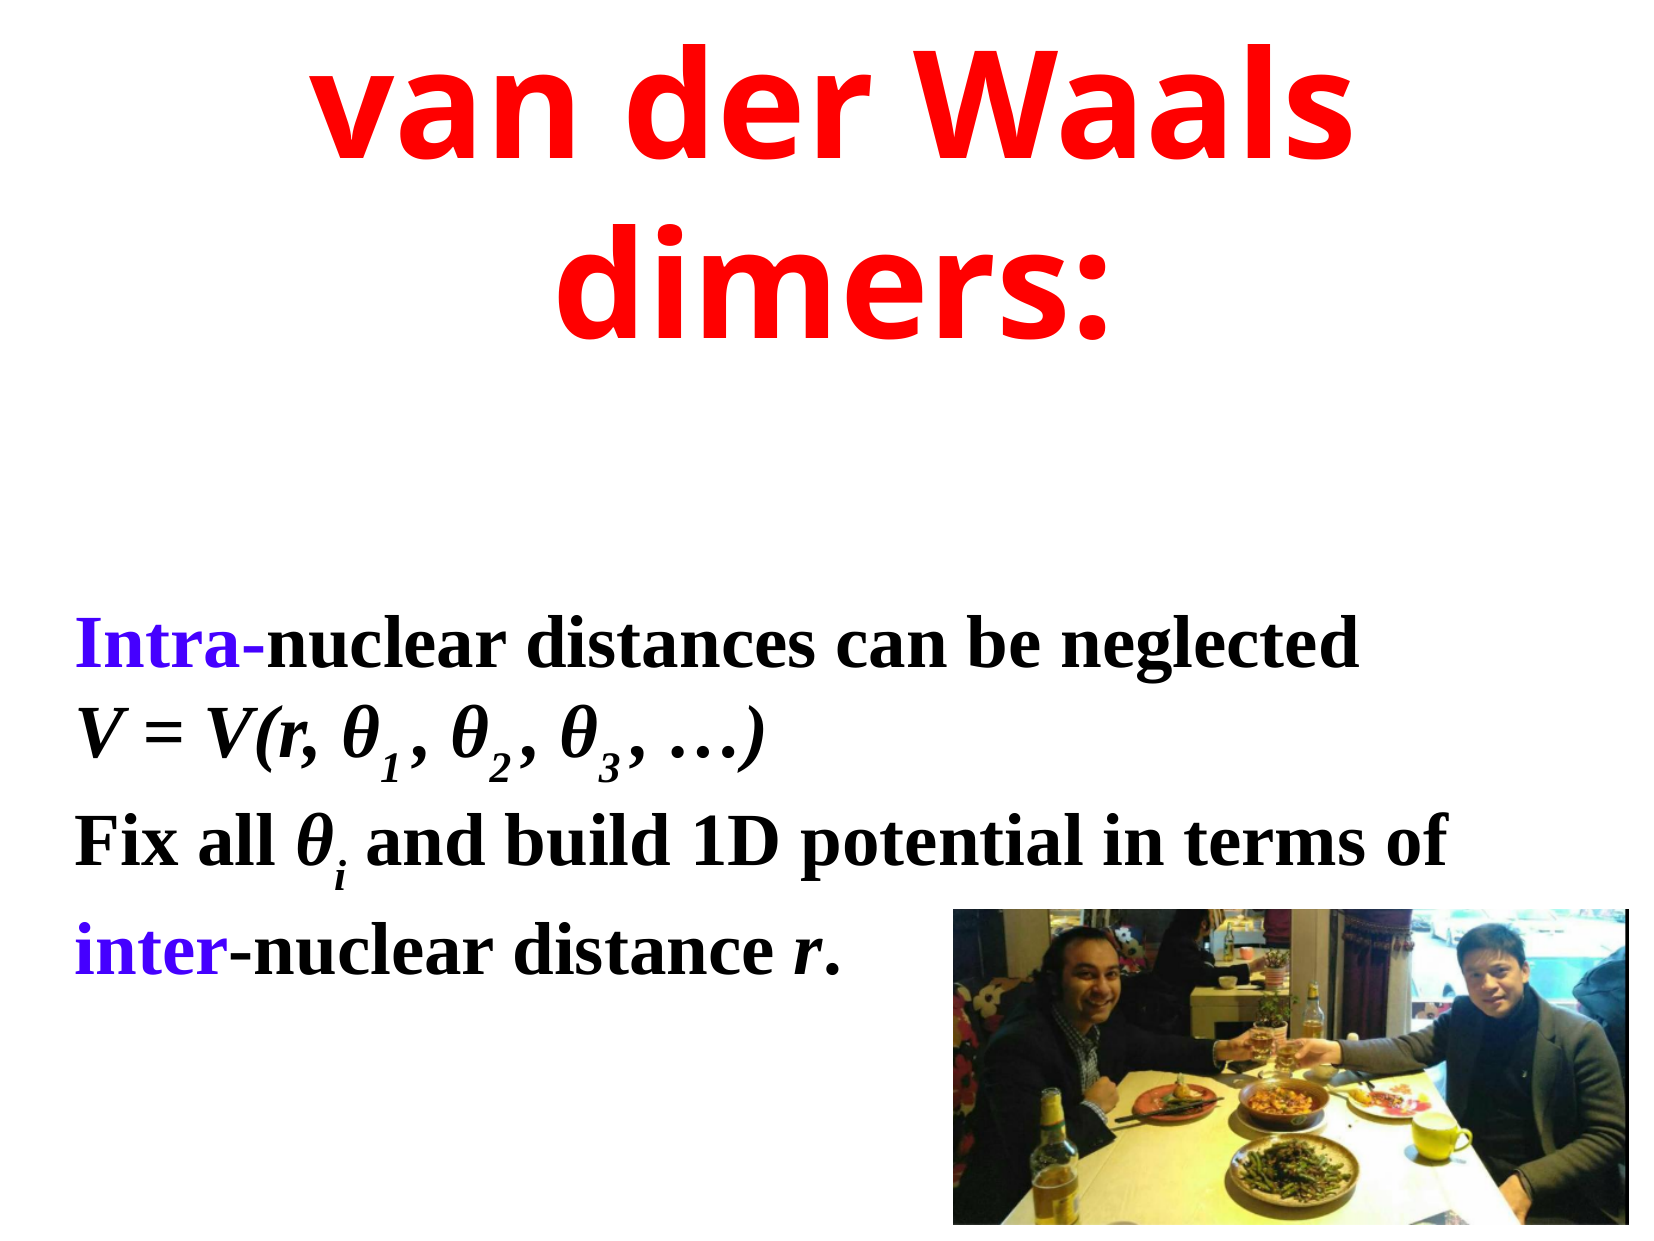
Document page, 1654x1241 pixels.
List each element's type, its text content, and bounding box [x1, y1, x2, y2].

picture [1486, 909, 1629, 1225]
text_box van der Waals dimers: [32, 1, 1635, 377]
text_box Intra-nuclear distances can be neglected V = V(r, θ1 , θ2 , θ3 , …) Fix all θi and build 1D potential in terms of inter-nuclear distance r. [60, 584, 1486, 1241]
